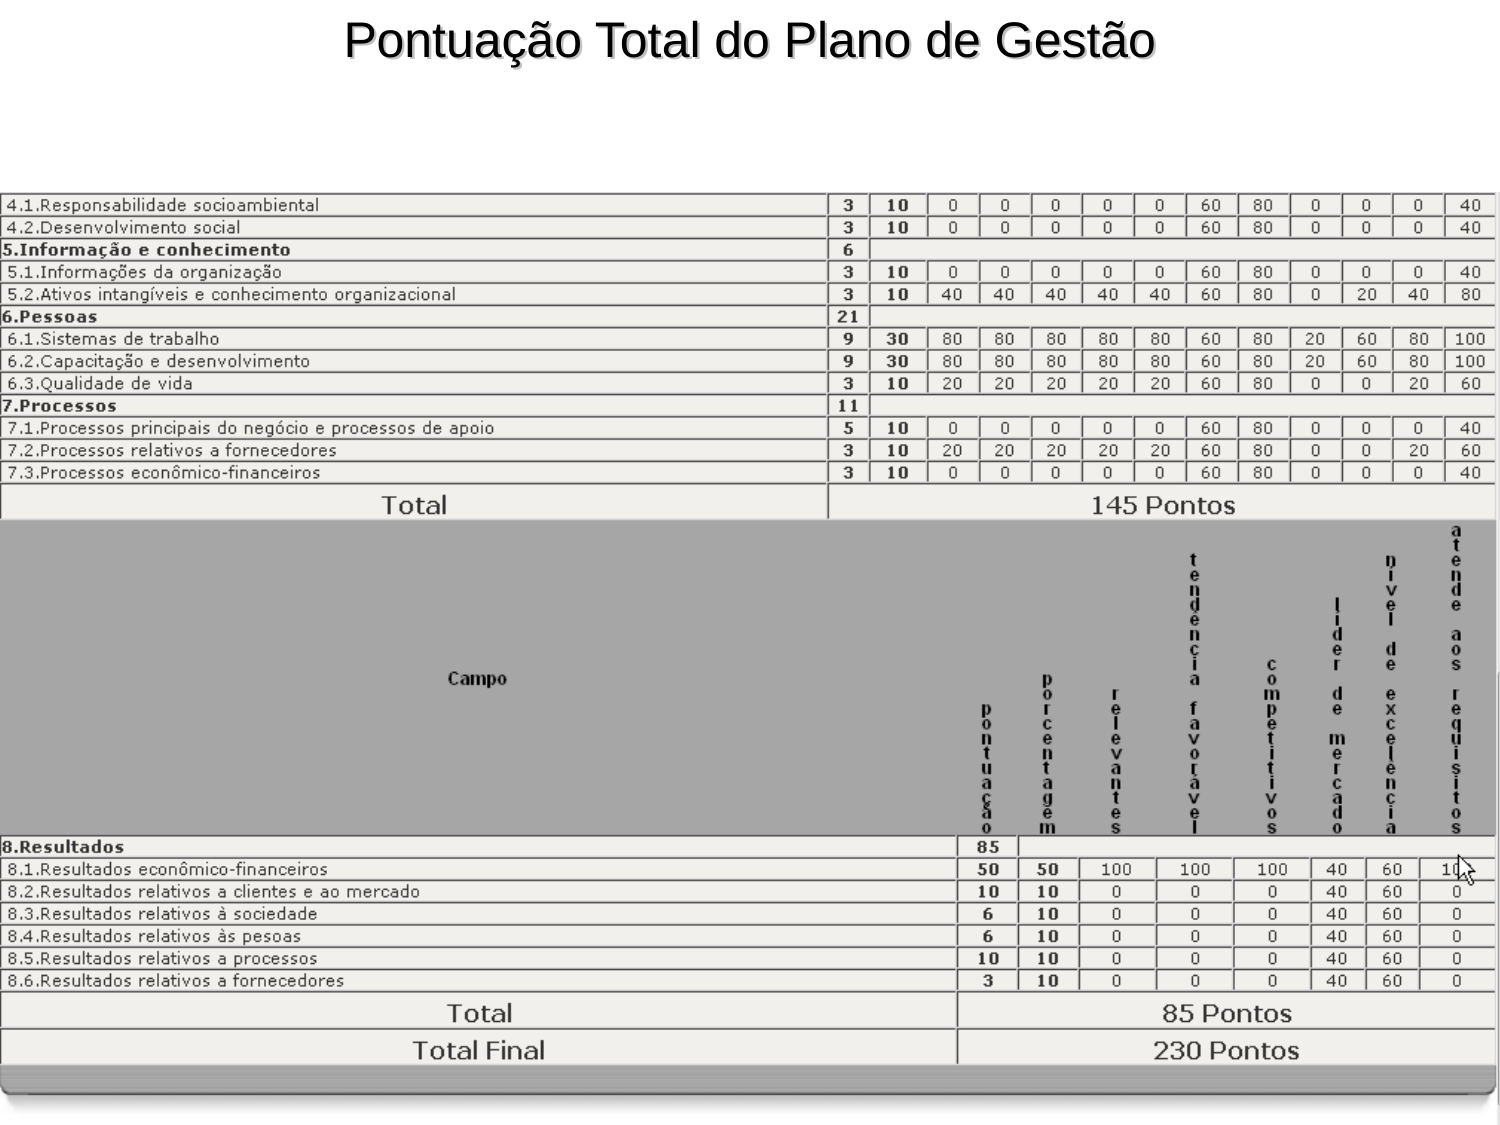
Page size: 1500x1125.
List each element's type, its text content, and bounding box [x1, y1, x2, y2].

picture [0, 192, 1500, 1125]
text_box Pontuação Total do Plano de Gestão [0, 0, 1500, 76]
